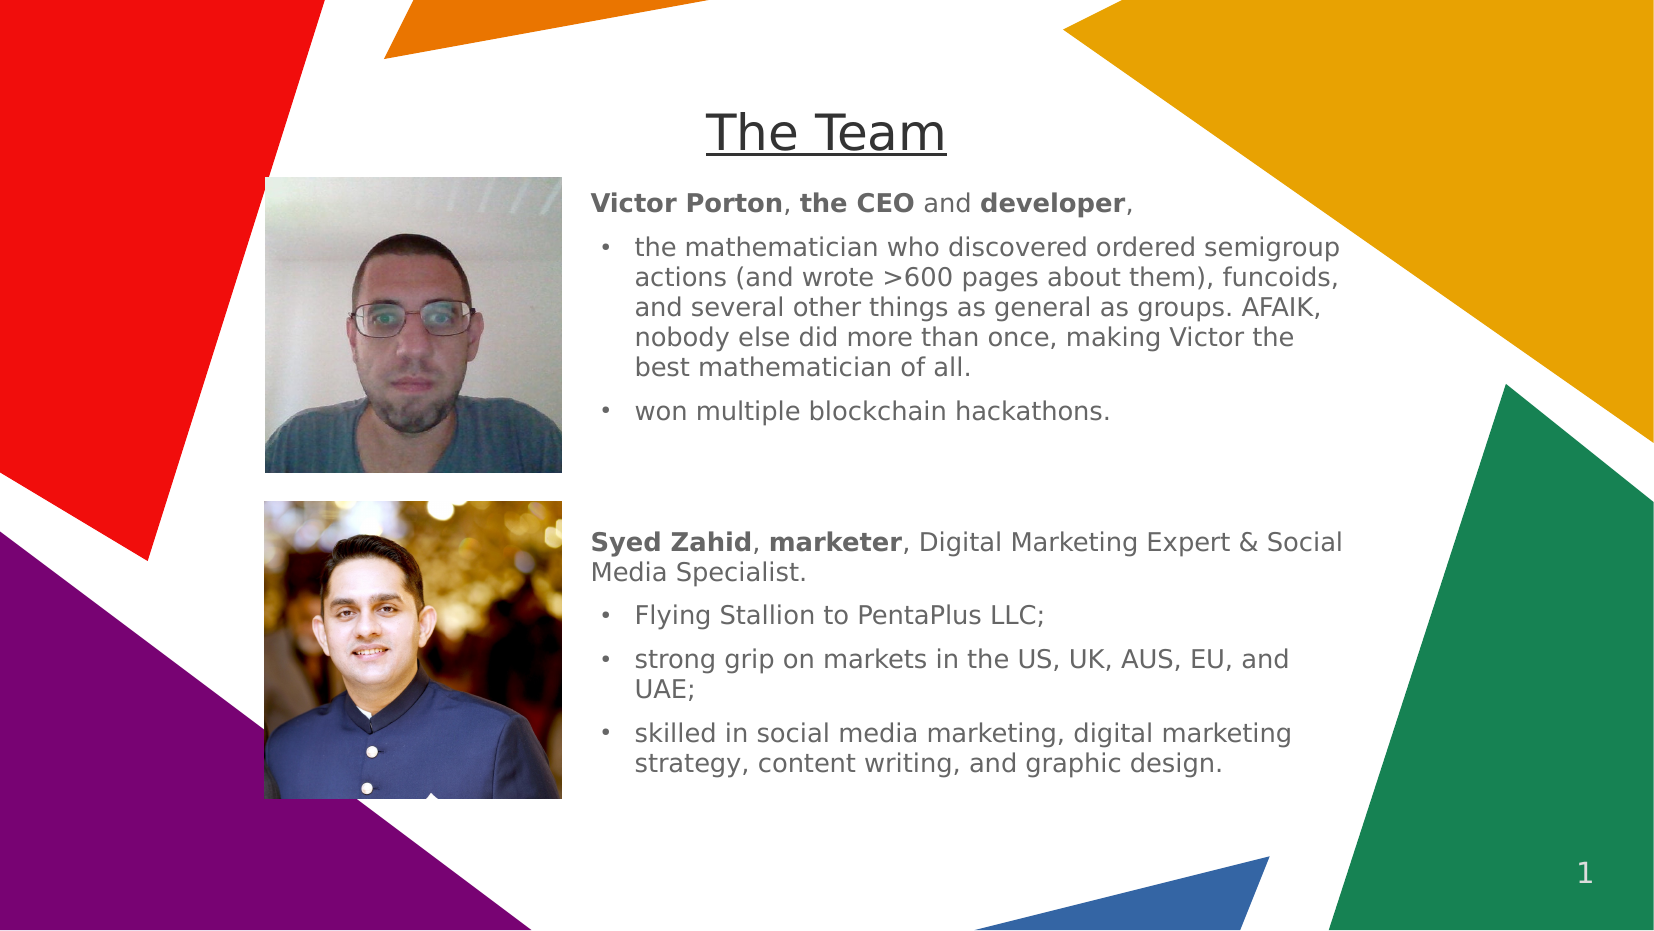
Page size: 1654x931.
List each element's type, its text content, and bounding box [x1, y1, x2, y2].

title The Team [295, 59, 1359, 207]
picture [265, 177, 562, 473]
list Victor Porton, the CEO and developer, the mathematician who discovered ordered semigroup actions (and wrote >600 pages about them), funcoids, and several other things as general as groups. AFAIK, nobody else did more than once, making Victor the best mathematician of all. won multiple blockchain hackathons. Syed Zahid, marketer, Digital Marketing Expert & Social Media Specialist. Flying Stallion to PentaPlus LLC; strong grip on markets in the US, UK, AUS, EU, and UAE; skilled in social media marketing, digital marketing strategy, content writing, and graphic design. [590, 188, 1359, 780]
picture [264, 501, 562, 799]
